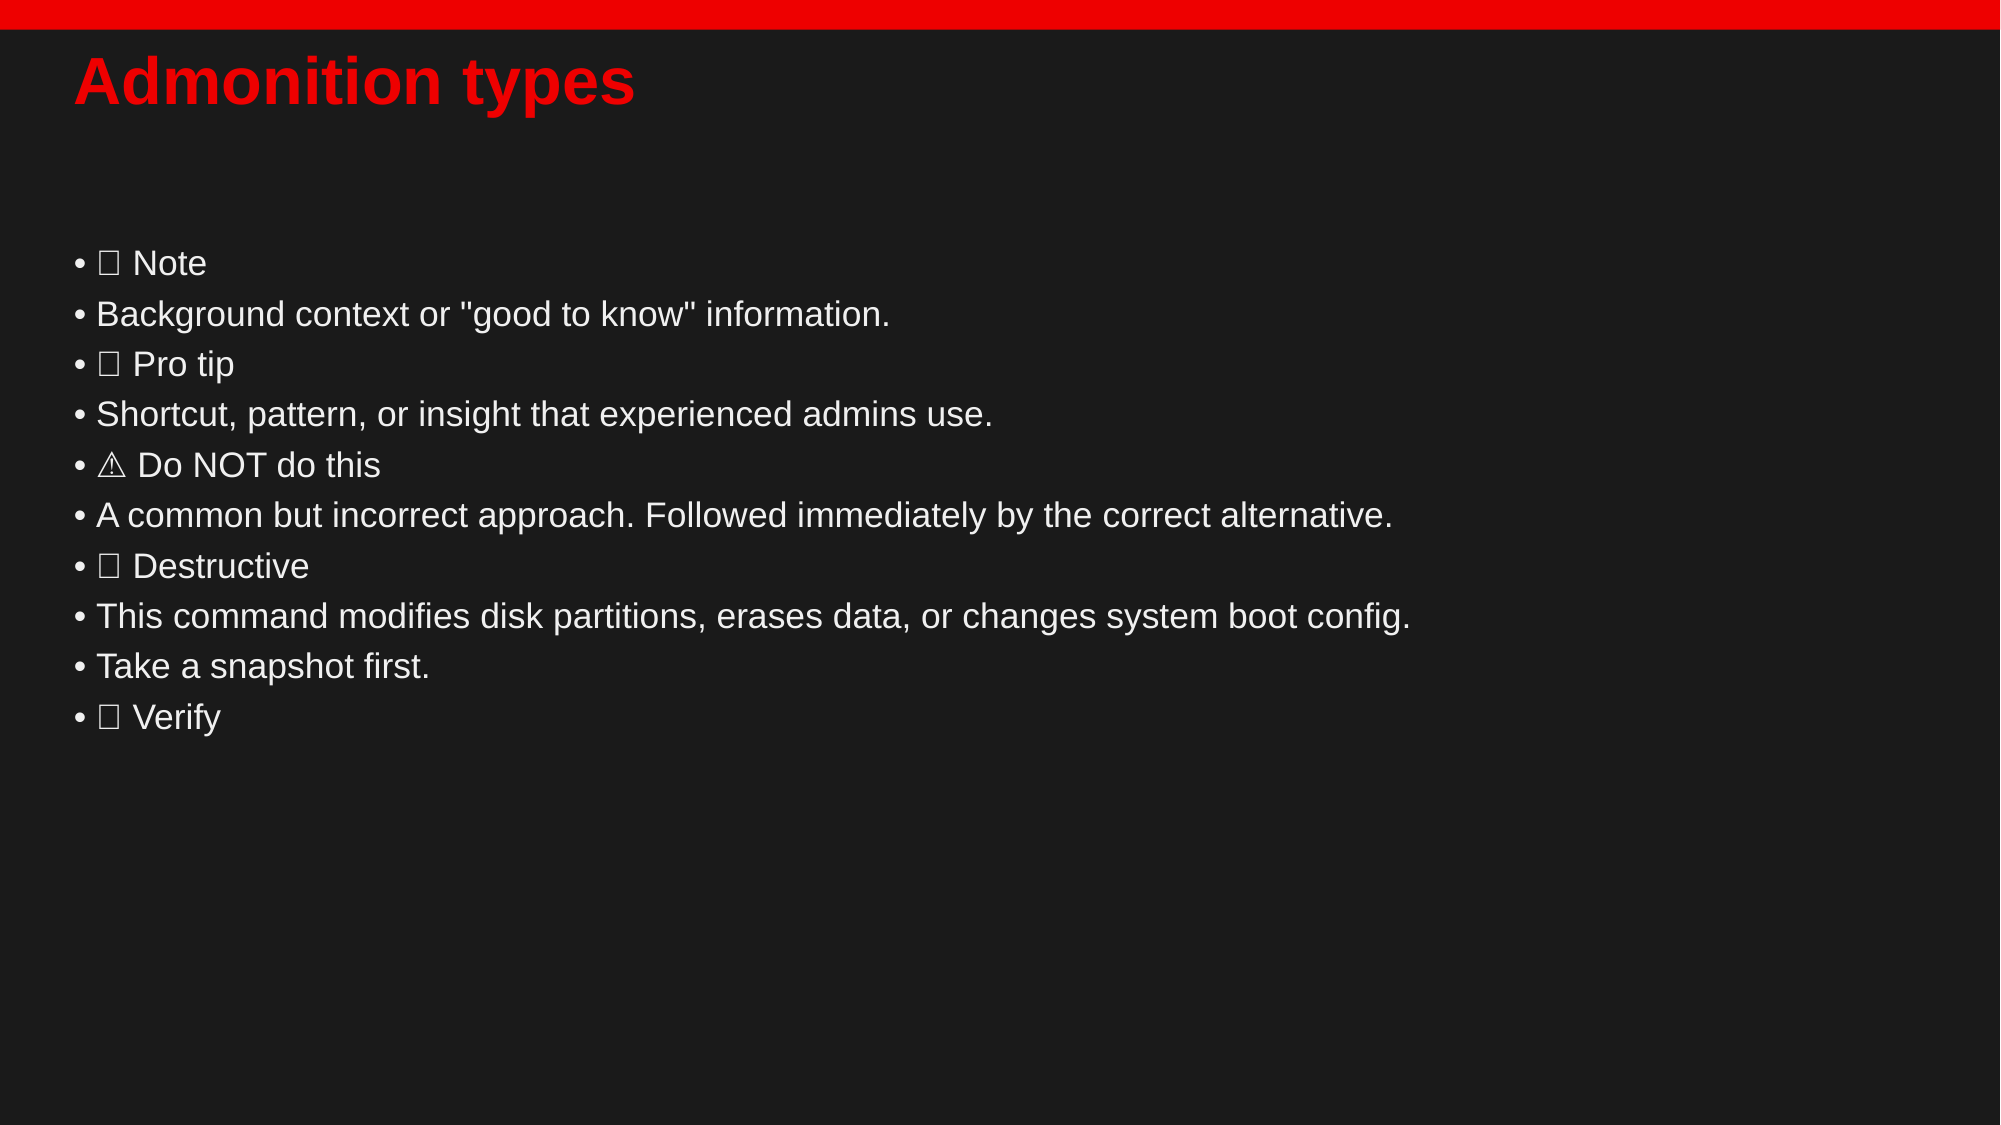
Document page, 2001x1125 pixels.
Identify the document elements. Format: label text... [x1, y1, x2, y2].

text_box • 📝 Note • Background context or "good to know" information. • 💡 Pro tip • Shortcut, pattern, or insight that experienced admins use. • ⚠️ Do NOT do this • A common but incorrect approach. Followed immediately by the correct alternative. • 🚨 Destructive • This command modifies disk partitions, erases data, or changes system boot config. • Take a snapshot first. • ✅ Verify [59, 236, 1942, 1037]
text_box [0, 0, 2001, 30]
text_box Admonition types [59, 36, 1942, 208]
